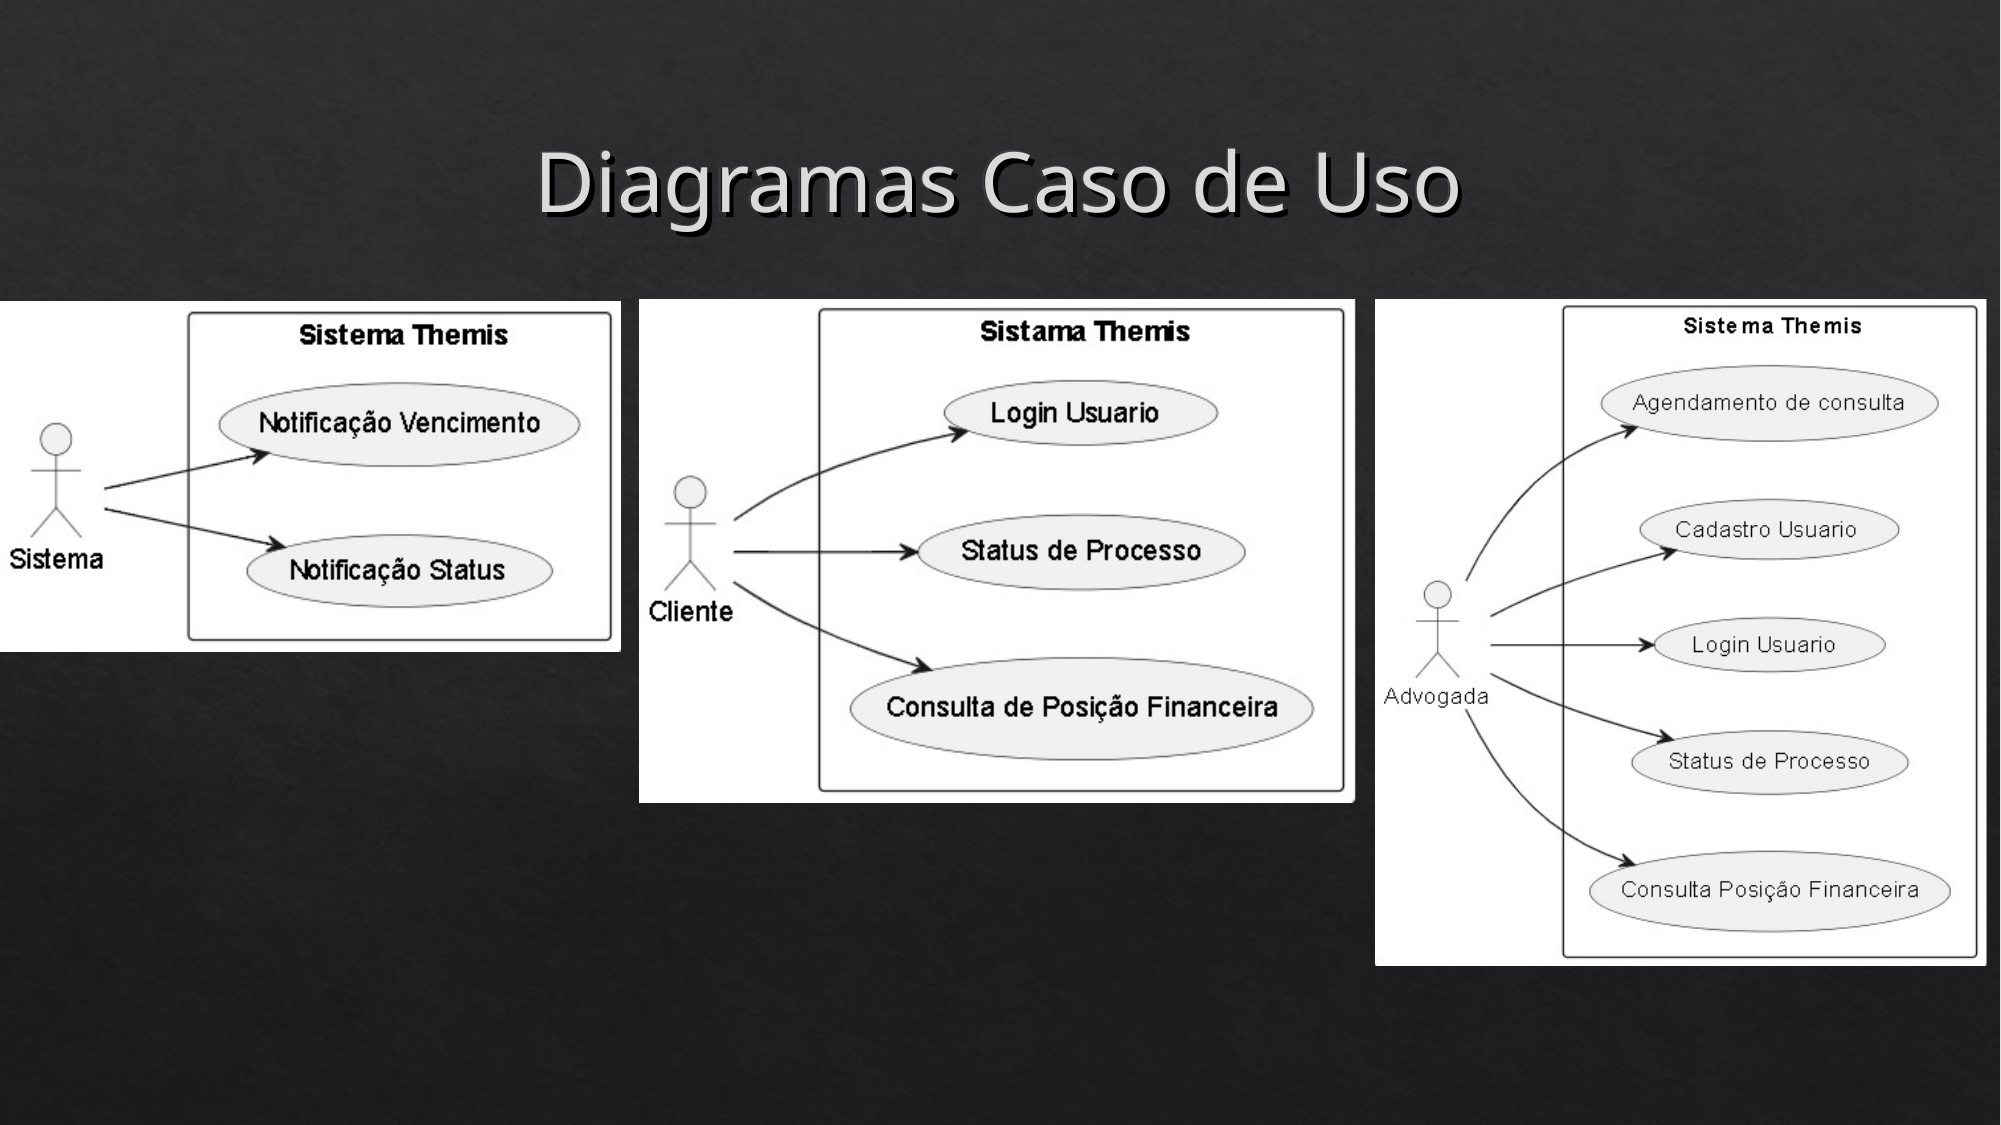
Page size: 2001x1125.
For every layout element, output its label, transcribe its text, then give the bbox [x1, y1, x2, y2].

title Diagramas Caso de Uso [149, 99, 1849, 260]
picture [639, 299, 1357, 803]
picture [1375, 299, 1988, 966]
picture [0, 301, 621, 652]
